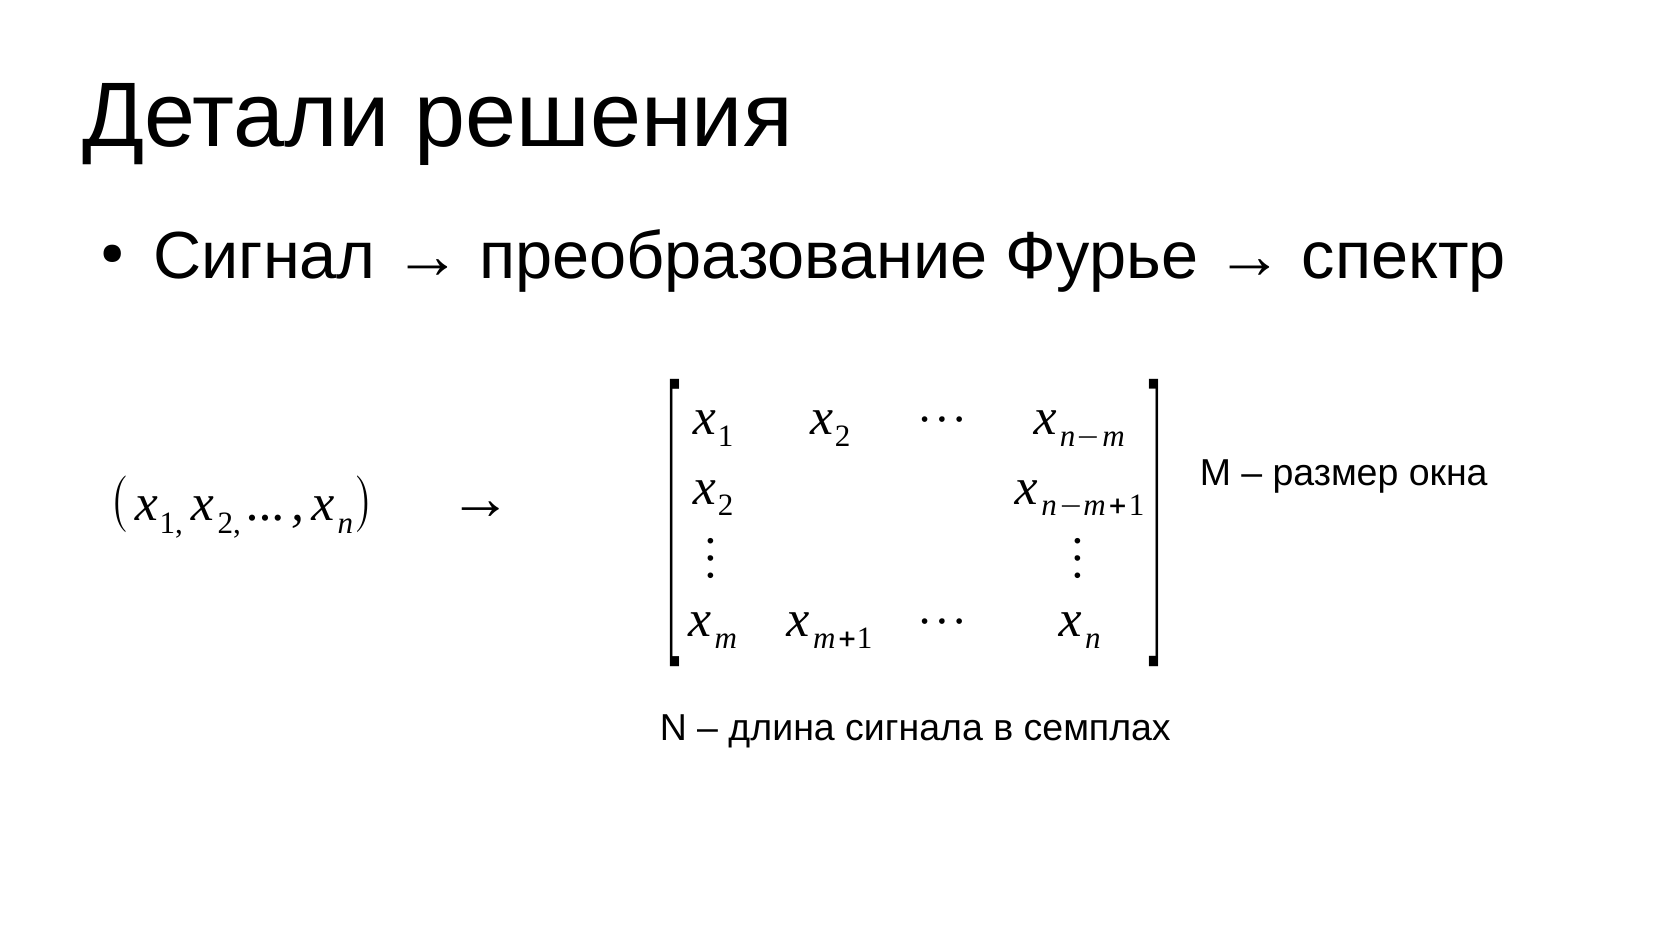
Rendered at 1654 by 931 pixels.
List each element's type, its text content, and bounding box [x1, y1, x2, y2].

list Сигнал → преобразование Фурье → спектр [82, 217, 1571, 758]
text_box → [435, 455, 616, 541]
chart [660, 375, 1169, 669]
text_box M – размер окна [1185, 444, 1516, 586]
chart [105, 473, 380, 541]
text_box N – длина сигнала в семплах [645, 699, 1231, 841]
title Детали решения [82, 37, 1571, 193]
